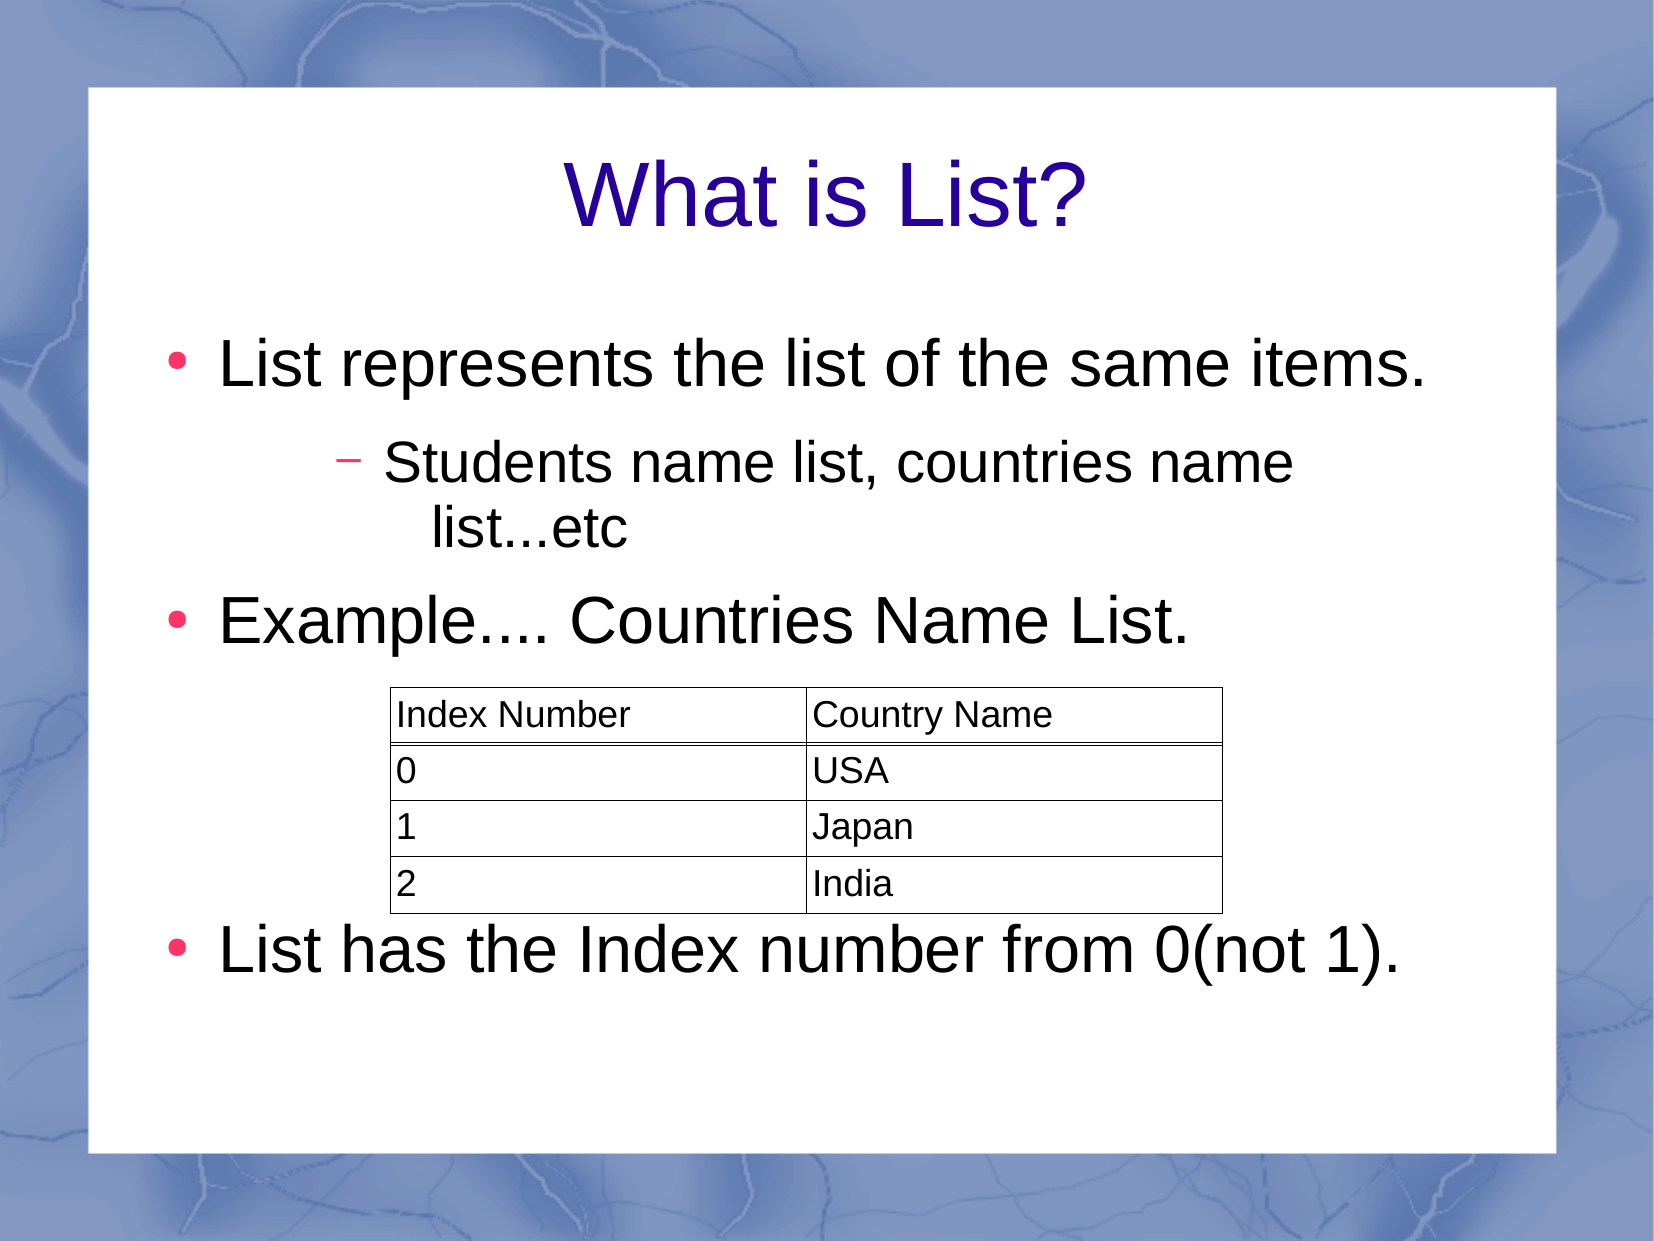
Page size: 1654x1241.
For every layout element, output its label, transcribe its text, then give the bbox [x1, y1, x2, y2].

table_cell 2 [391, 857, 806, 913]
table_cell 1 [391, 801, 806, 856]
picture [0, 0, 1654, 1241]
table_cell 0 [391, 746, 806, 800]
table_cell USA [807, 746, 1222, 800]
table_cell India [807, 857, 1222, 913]
table_cell Japan [807, 801, 1222, 856]
table_header Index Number [391, 688, 806, 742]
list List represents the list of the same items. Students name list, countries name list...etc Example.... Countries Name List. List has the Index number from 0(not 1). [147, 325, 1506, 1091]
title What is List? [118, 90, 1536, 298]
table_header Country Name [807, 688, 1222, 742]
